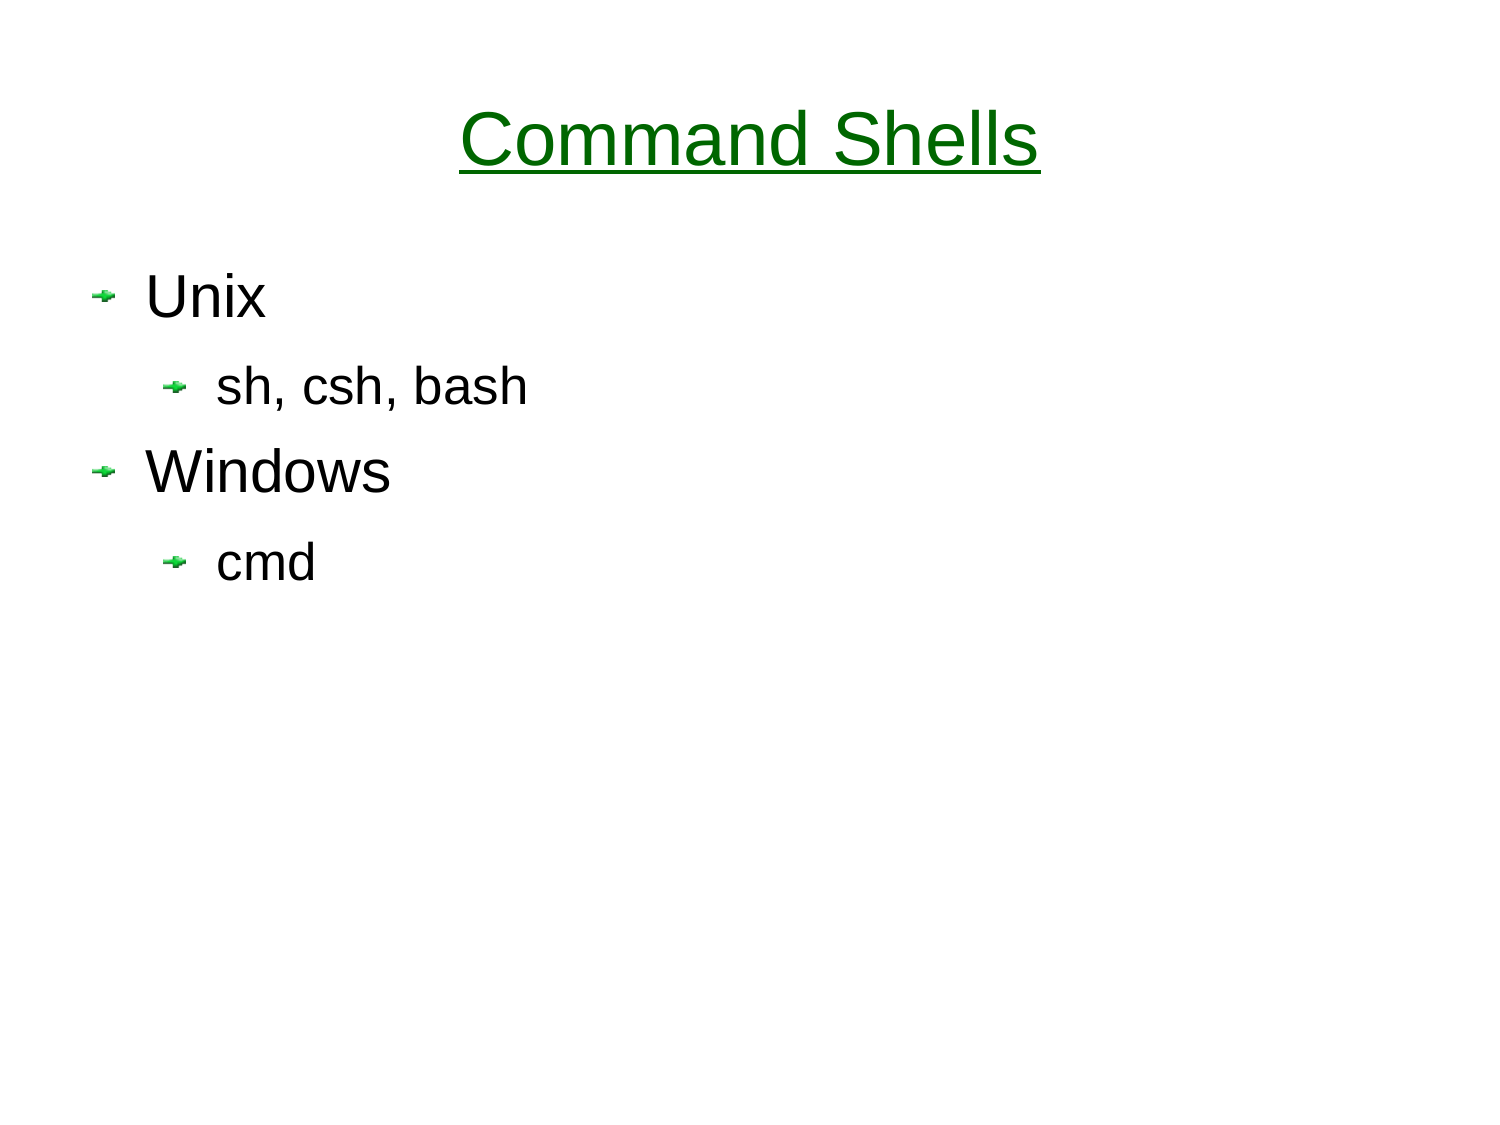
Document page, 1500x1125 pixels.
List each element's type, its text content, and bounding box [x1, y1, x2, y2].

list Unix sh, csh, bash Windows cmd [75, 262, 1425, 1006]
title Command Shells [75, 45, 1425, 233]
